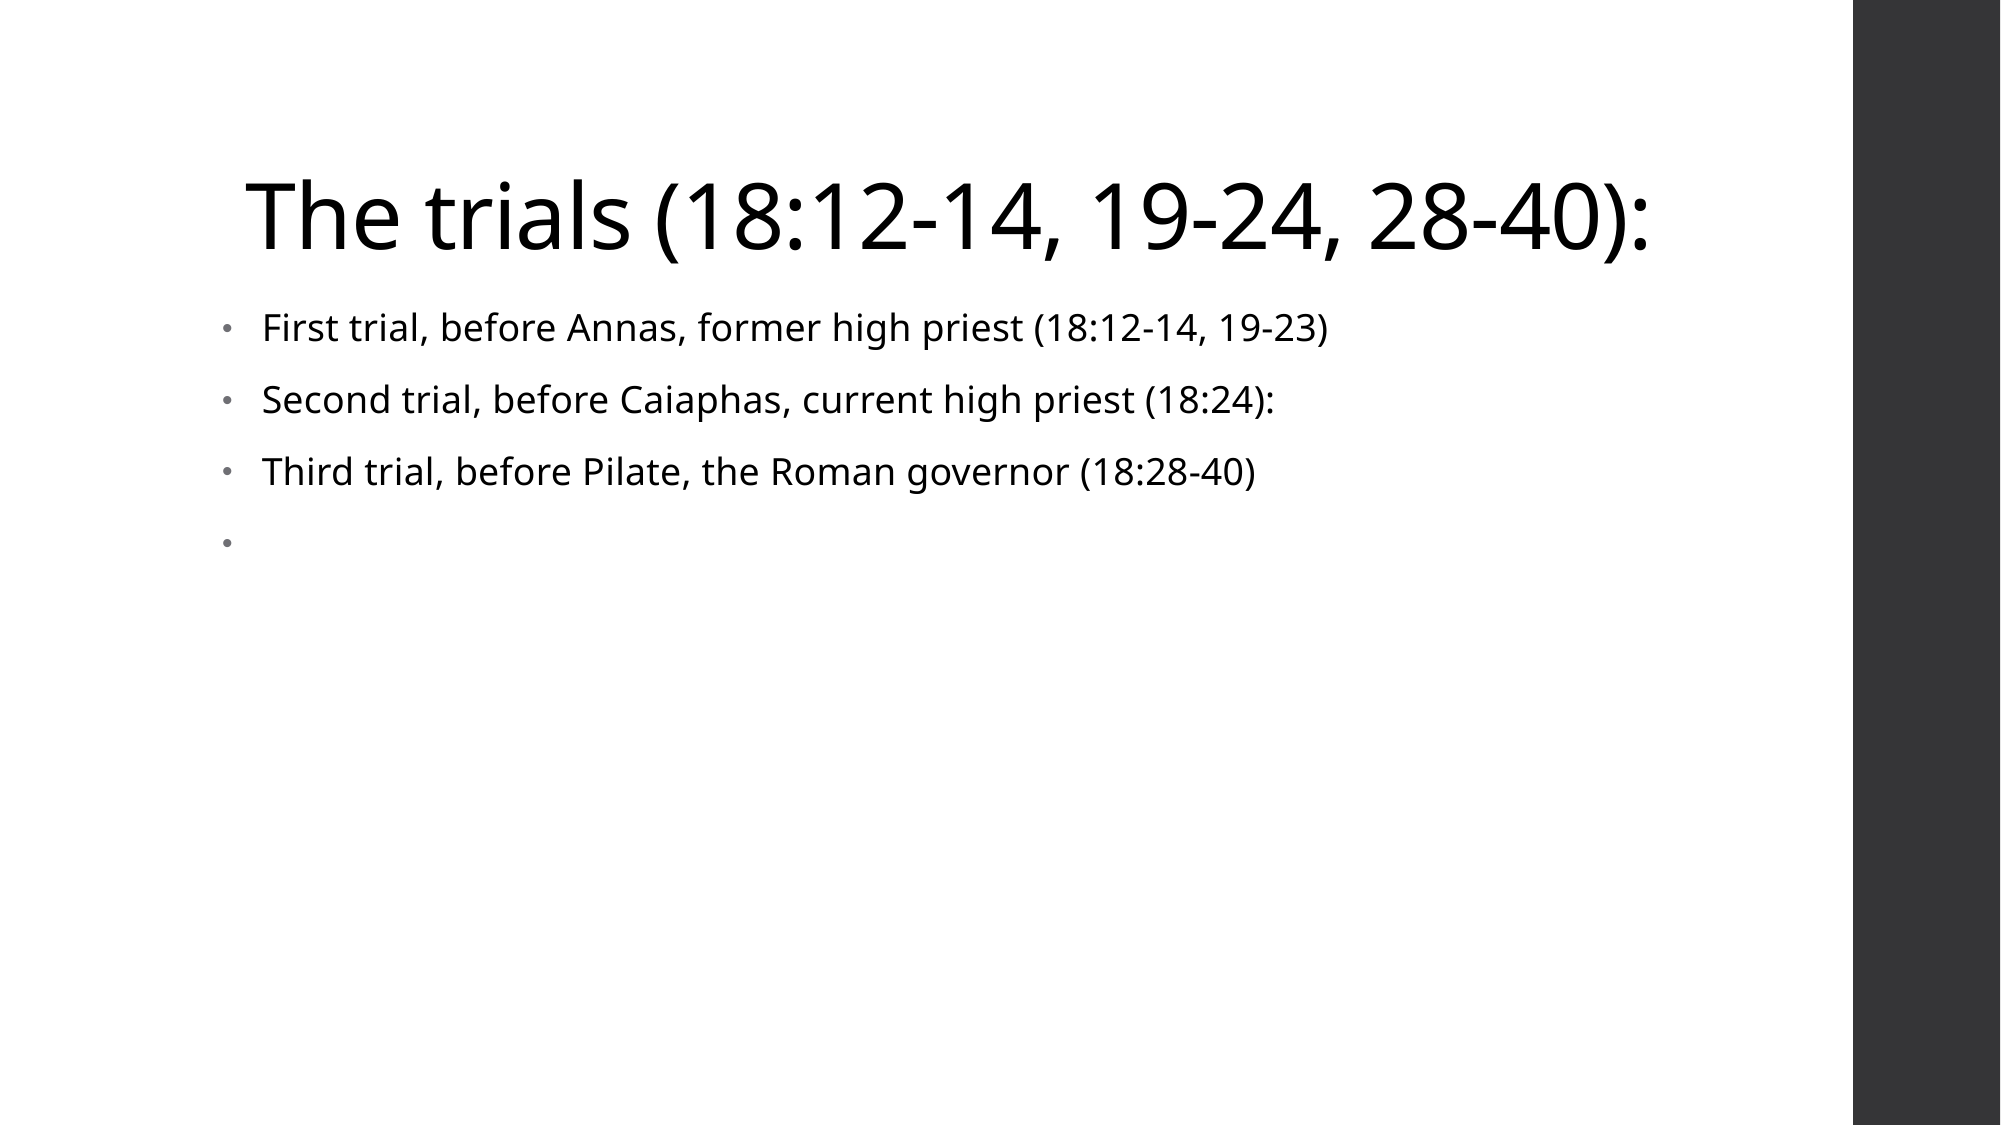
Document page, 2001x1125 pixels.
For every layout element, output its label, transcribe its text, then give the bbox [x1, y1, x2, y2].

title The trials (18:12-14, 19-24, 28-40): [206, 60, 1797, 278]
list First trial, before Annas, former high priest (18:12-14, 19-23) Second trial, before Caiaphas, current high priest (18:24): Third trial, before Pilate, the Roman governor (18:28-40) [206, 299, 1617, 1014]
